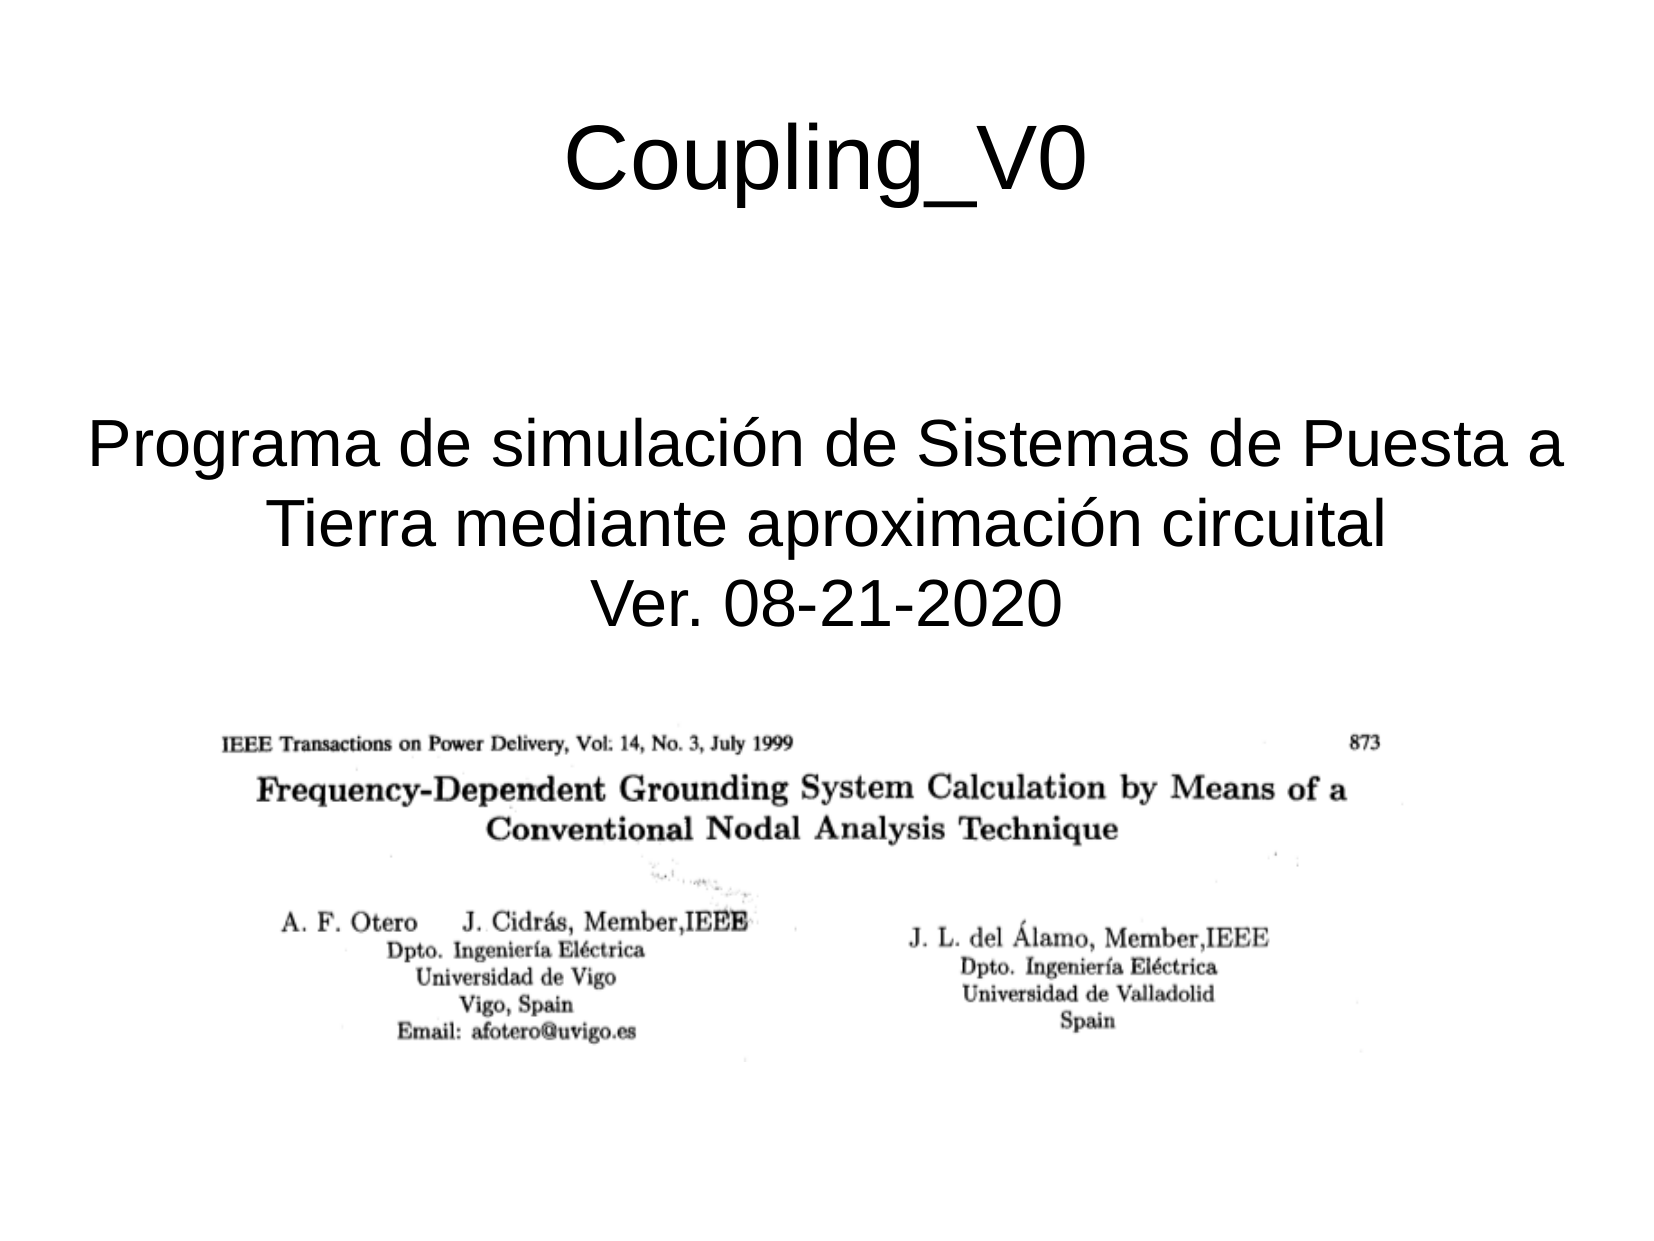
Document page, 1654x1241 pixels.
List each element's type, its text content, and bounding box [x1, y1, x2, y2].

picture [201, 708, 1418, 1063]
text_box Coupling_V0 [82, 49, 1571, 257]
text_box Programa de simulación de Sistemas de Puesta a Tierra mediante aproximación circuital Ver. 08-21-2020 [82, 290, 1571, 750]
